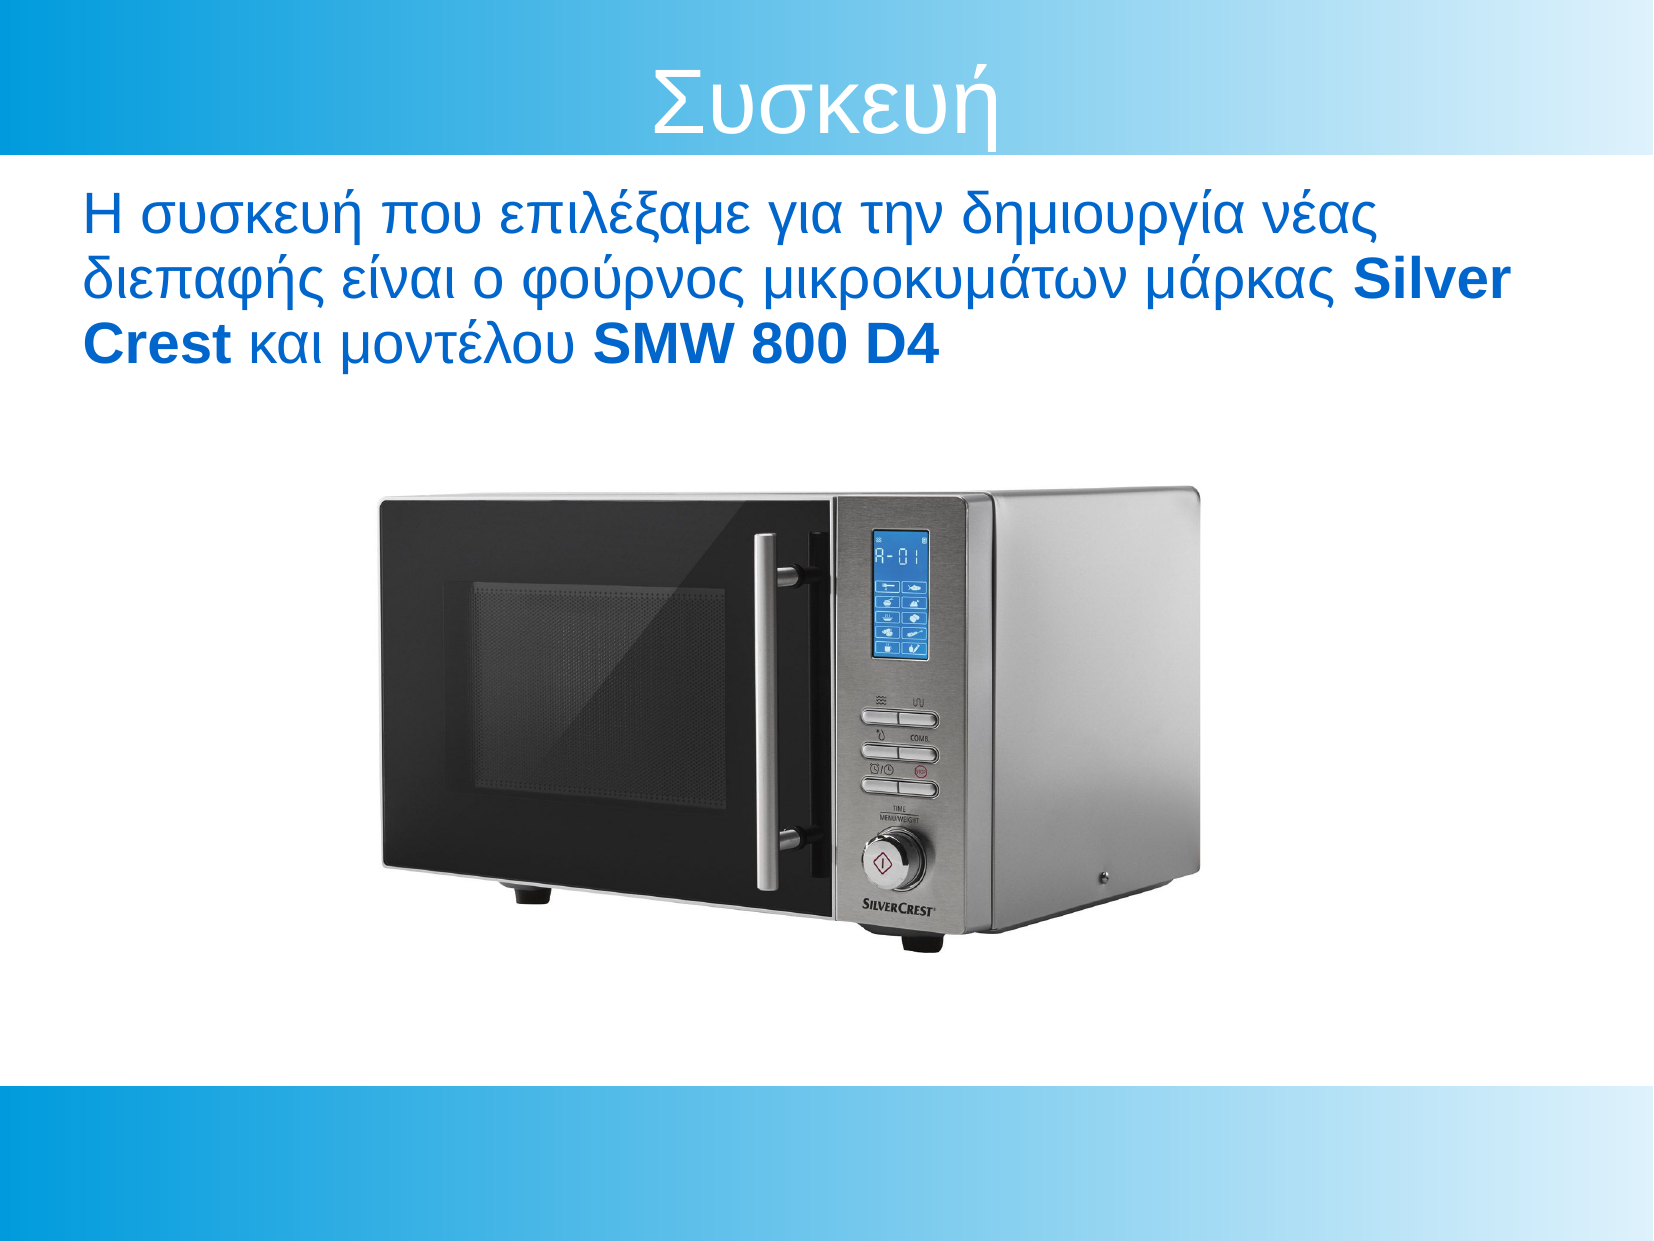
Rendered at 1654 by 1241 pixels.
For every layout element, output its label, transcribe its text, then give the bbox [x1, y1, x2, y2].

title Συσκευή [82, 49, 1571, 155]
picture [345, 386, 1231, 1051]
list Η συσκευή που επιλέξαμε για την δημιουργία νέας διεπαφής είναι ο φούρνος μικροκυμάτων μάρκας Silver Crest και μοντέλου SMW 800 D4 [82, 180, 1571, 901]
